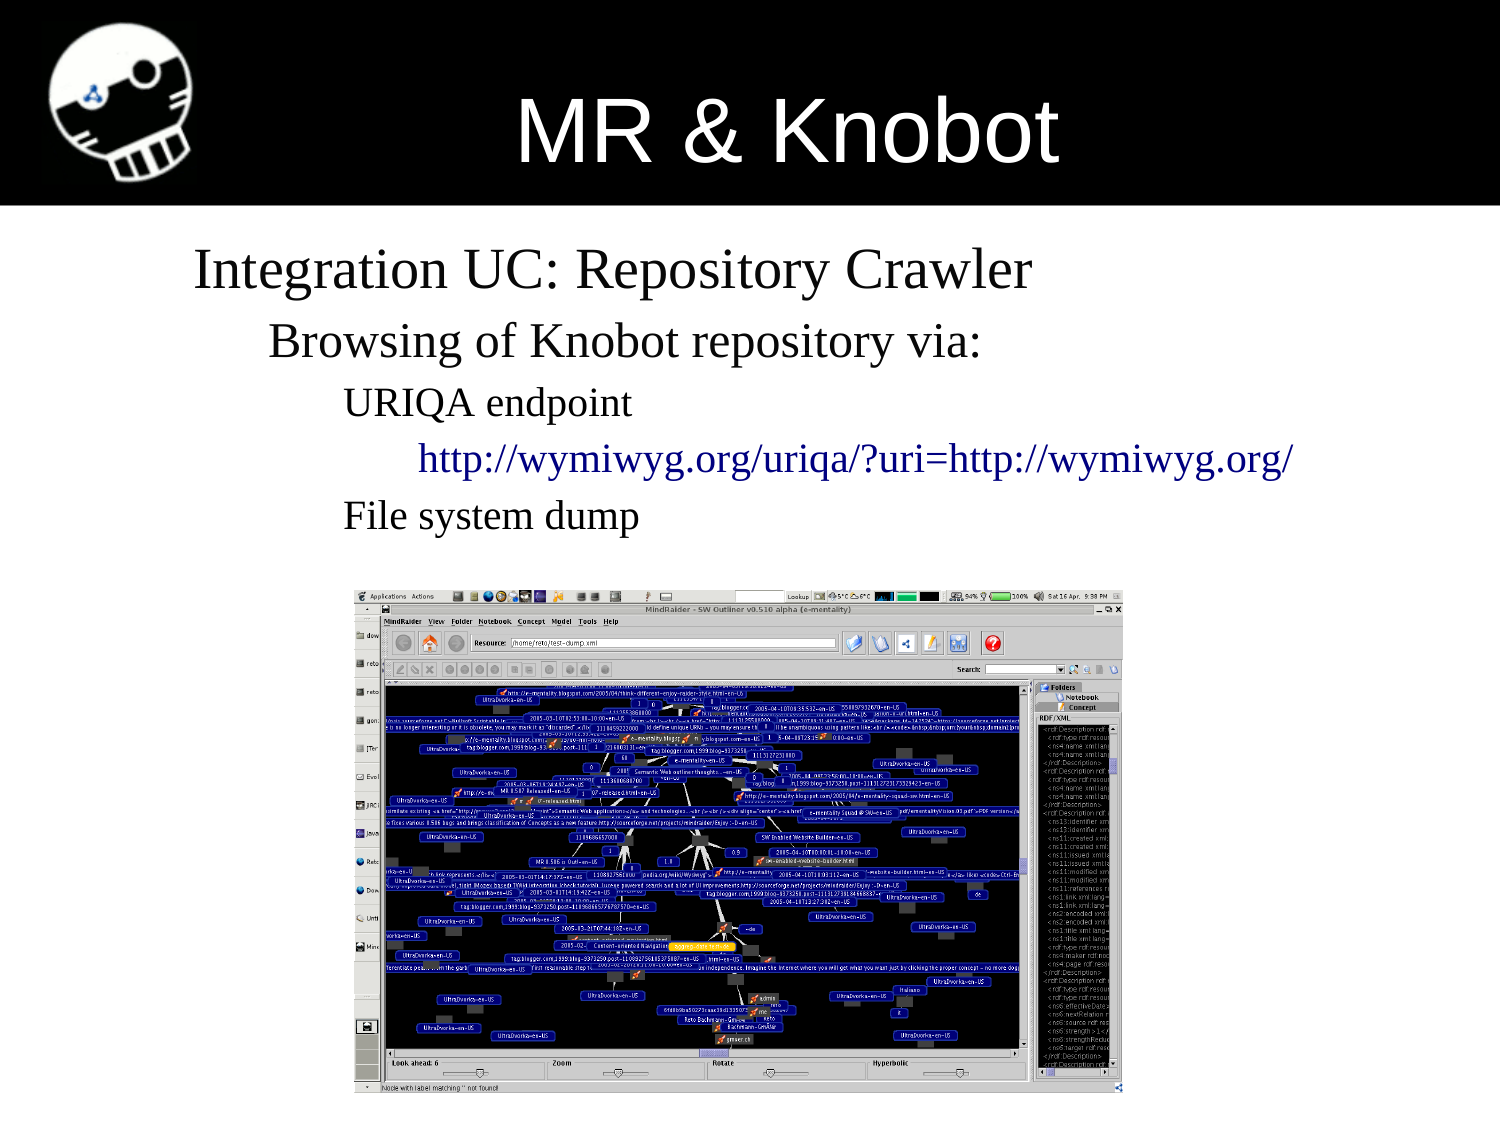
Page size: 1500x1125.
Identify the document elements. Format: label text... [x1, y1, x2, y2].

list Integration UC: Repository Crawler Browsing of Knobot repository via: URIQA endpoint http://wymiwyg.org/uriqa/?uri=http://wymiwyg.org/ File system dump [118, 236, 1447, 591]
picture [0, 0, 1500, 1125]
title MR & Knobot [150, 13, 1426, 236]
